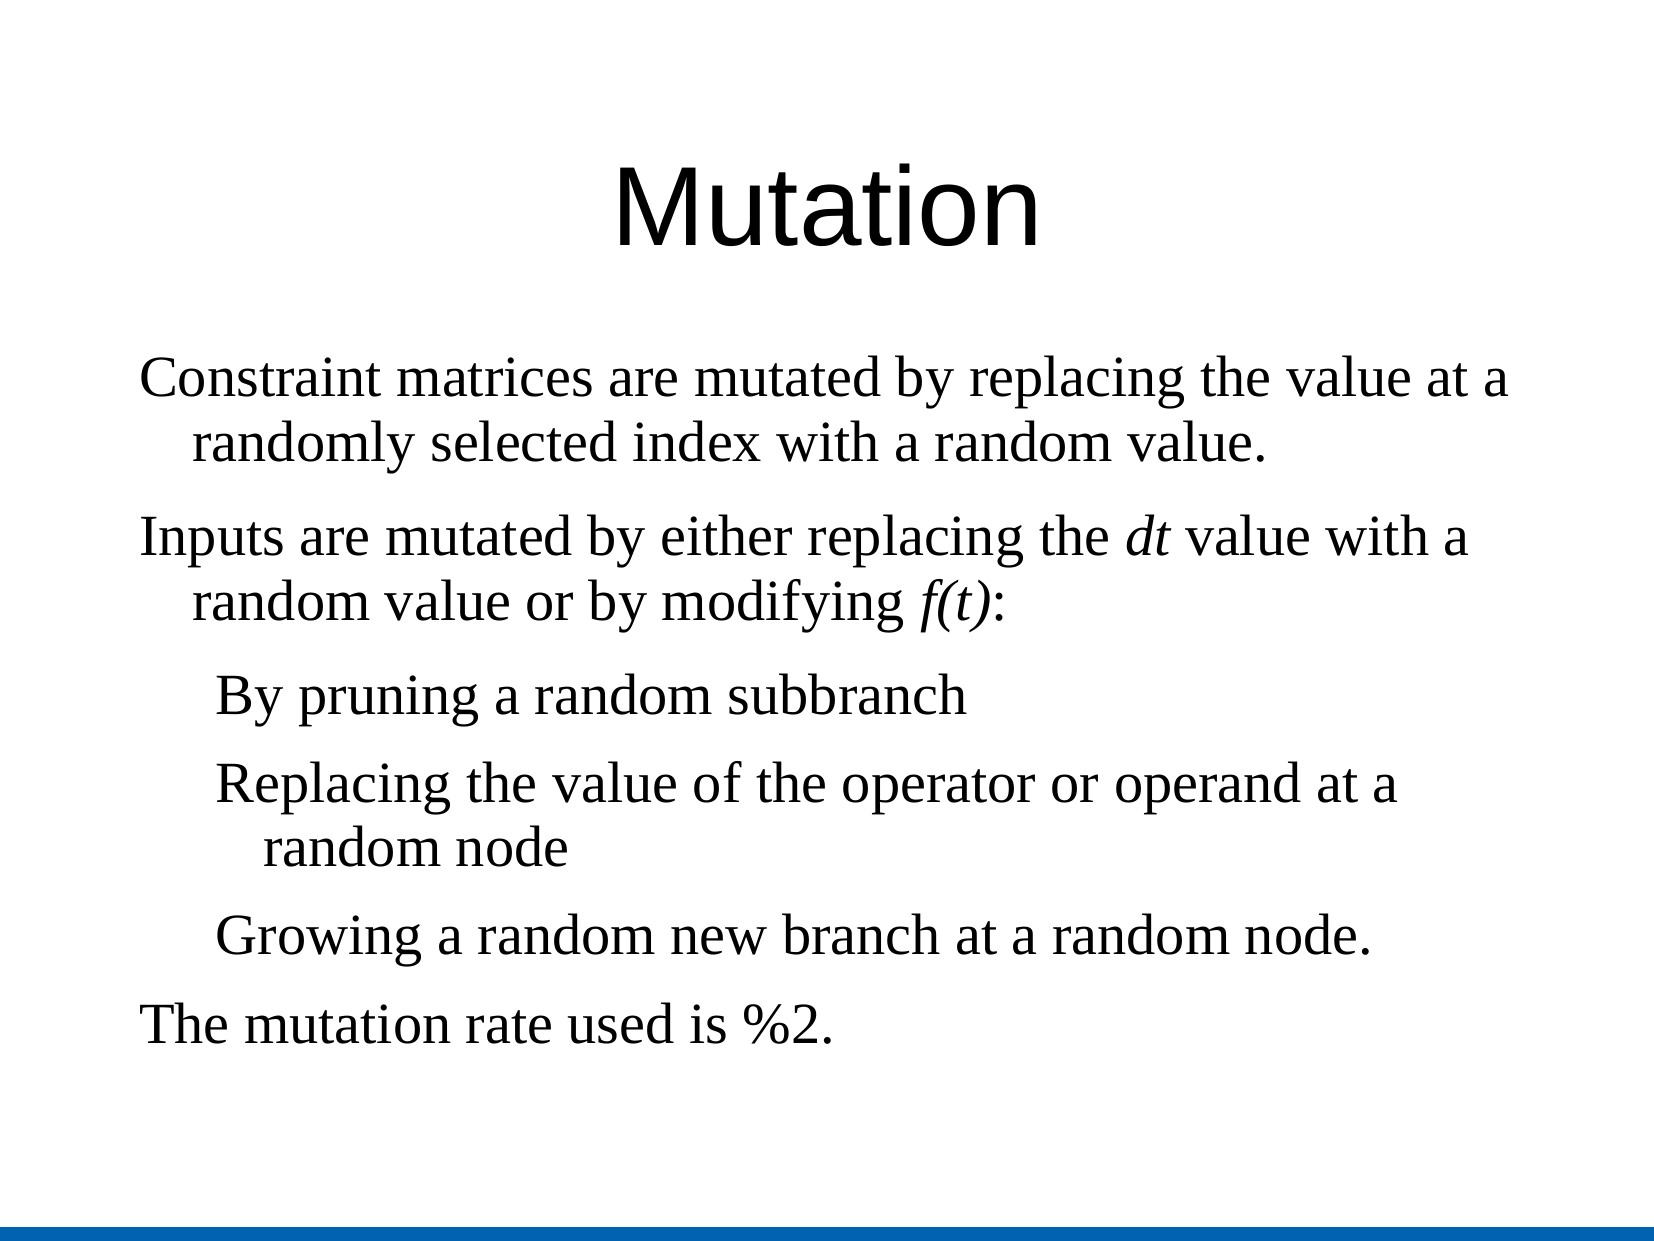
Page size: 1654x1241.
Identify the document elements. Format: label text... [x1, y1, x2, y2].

list Constraint matrices are mutated by replacing the value at a randomly selected index with a random value. Inputs are mutated by either replacing the dt value with a random value or by modifying f(t): By pruning a random subbranch Replacing the value of the operator or operand at a random node Growing a random new branch at a random node. The mutation rate used is %2. [121, 344, 1533, 1127]
title Mutation [121, 102, 1533, 311]
